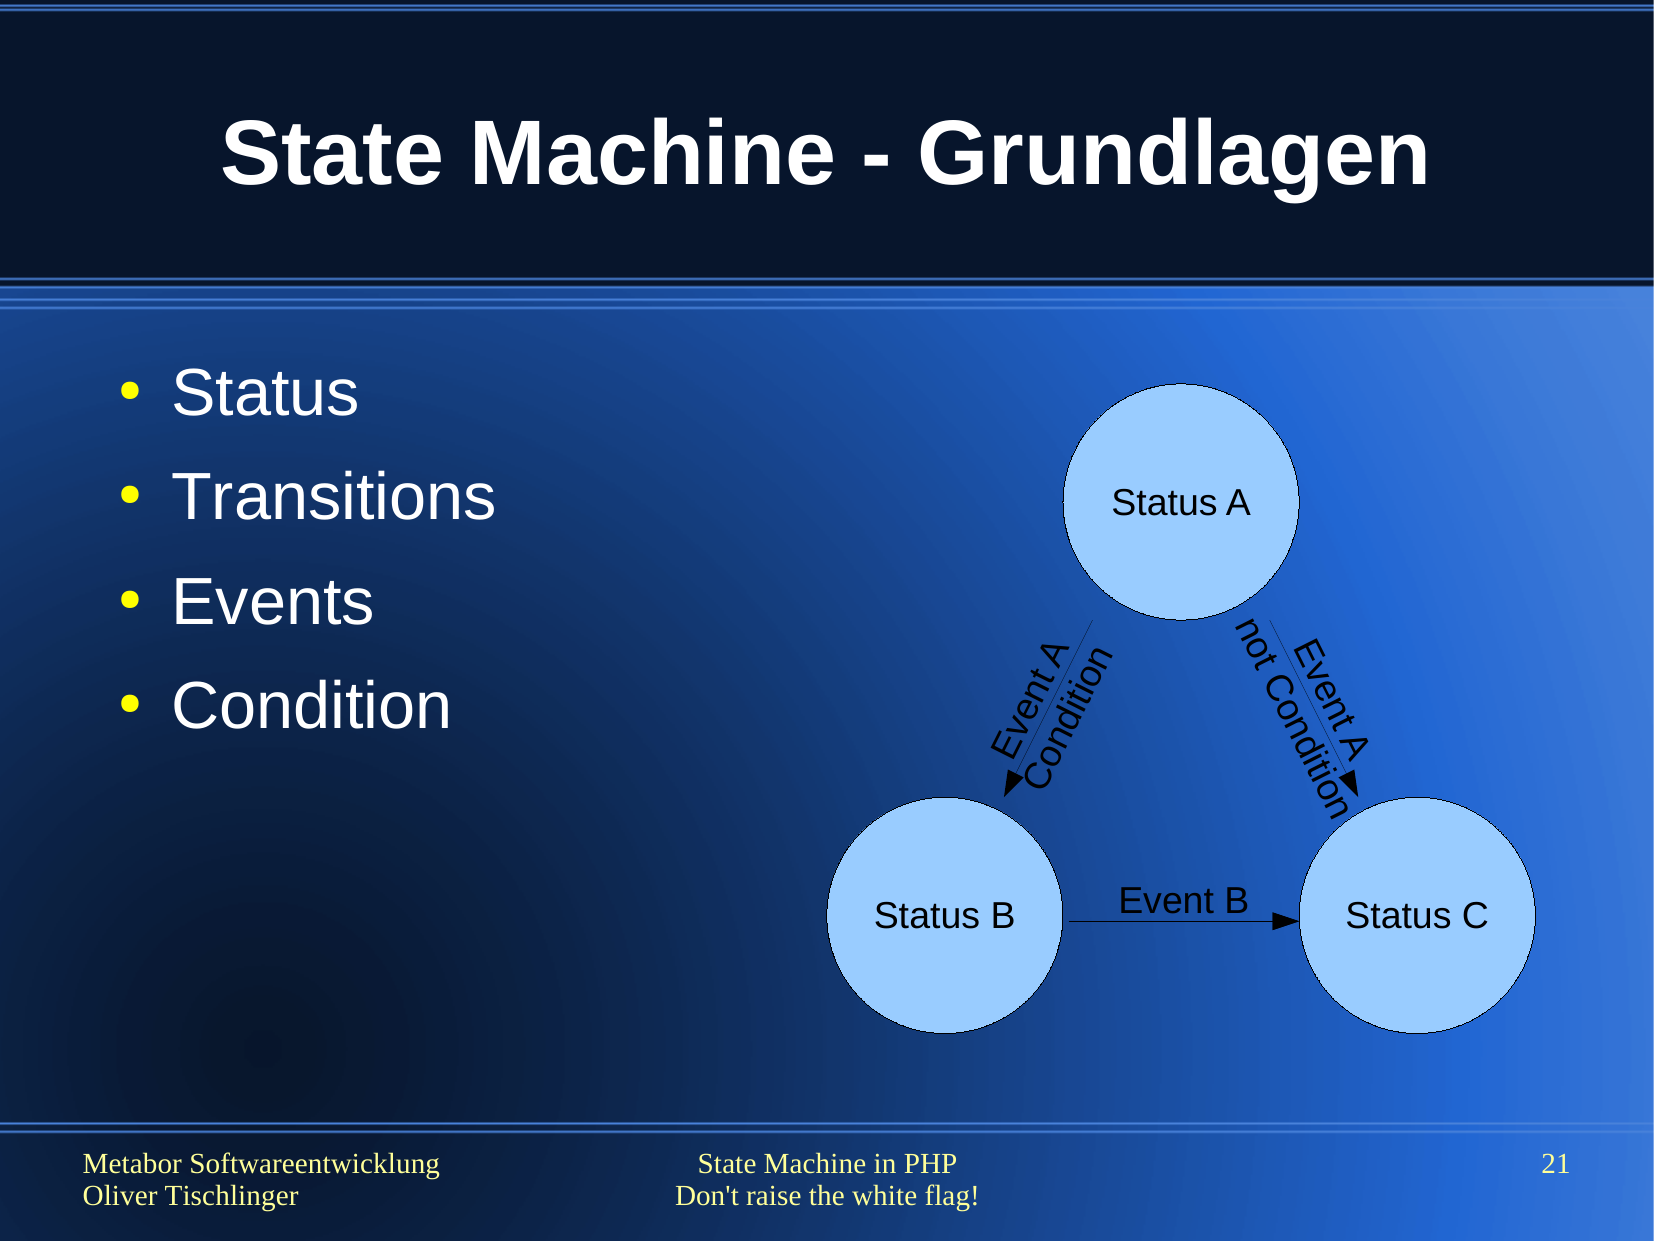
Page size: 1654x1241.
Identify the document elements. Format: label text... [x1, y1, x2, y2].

text_box Status C [1299, 797, 1536, 1034]
title State Machine - Grundlagen [82, 49, 1571, 257]
picture [0, 0, 1654, 1241]
list Status Transitions Events Condition [82, 355, 809, 1058]
text_box Status B [826, 797, 1063, 1034]
text_box Status A [1062, 383, 1300, 621]
